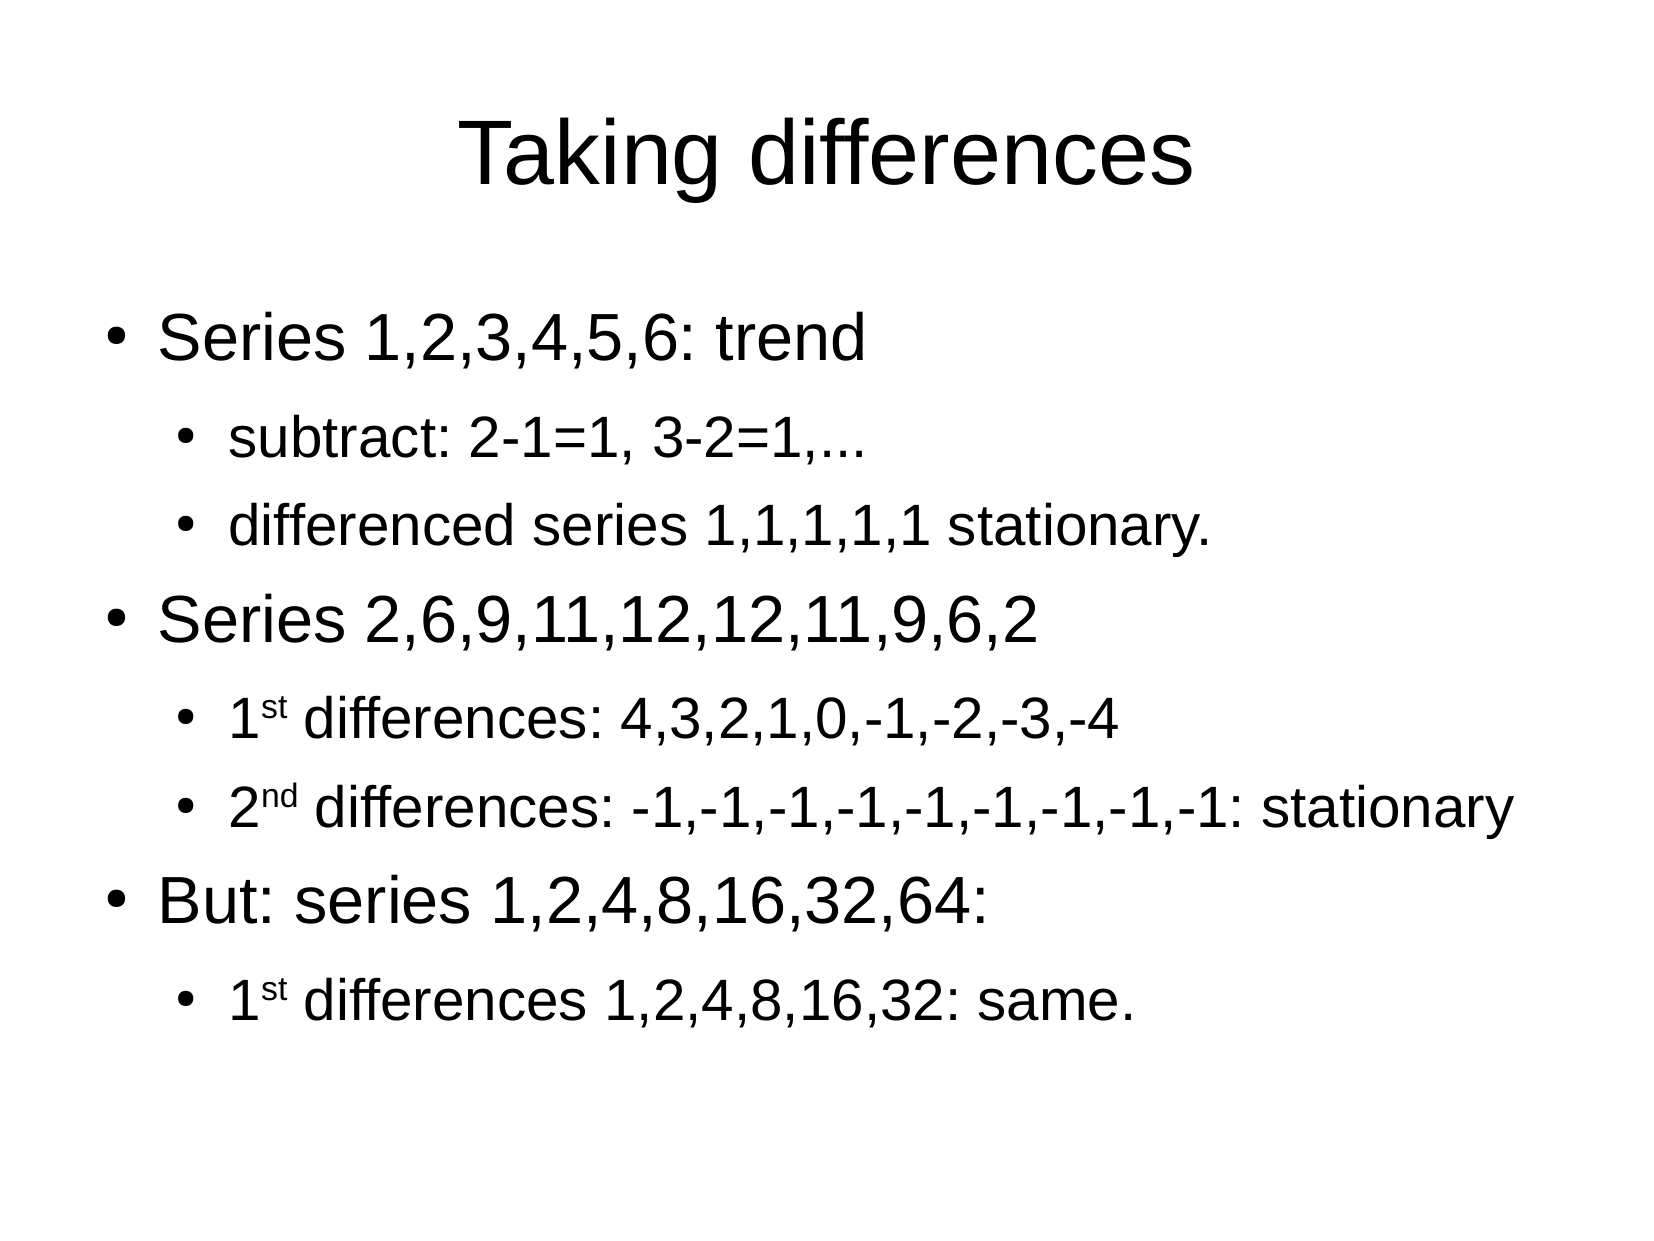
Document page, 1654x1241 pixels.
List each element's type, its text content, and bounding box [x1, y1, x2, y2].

title Taking differences [82, 56, 1571, 250]
list Series 1,2,3,4,5,6: trend subtract: 2-1=1, 3-2=1,... differenced series 1,1,1,1,1 stationary. Series 2,6,9,11,12,12,11,9,6,2 1st differences: 4,3,2,1,0,-1,-2,-3,-4 2nd differences: -1,-1,-1,-1,-1,-1,-1,-1,-1: stationary But: series 1,2,4,8,16,32,64: 1st differences 1,2,4,8,16,32: same. [86, 300, 1576, 1119]
